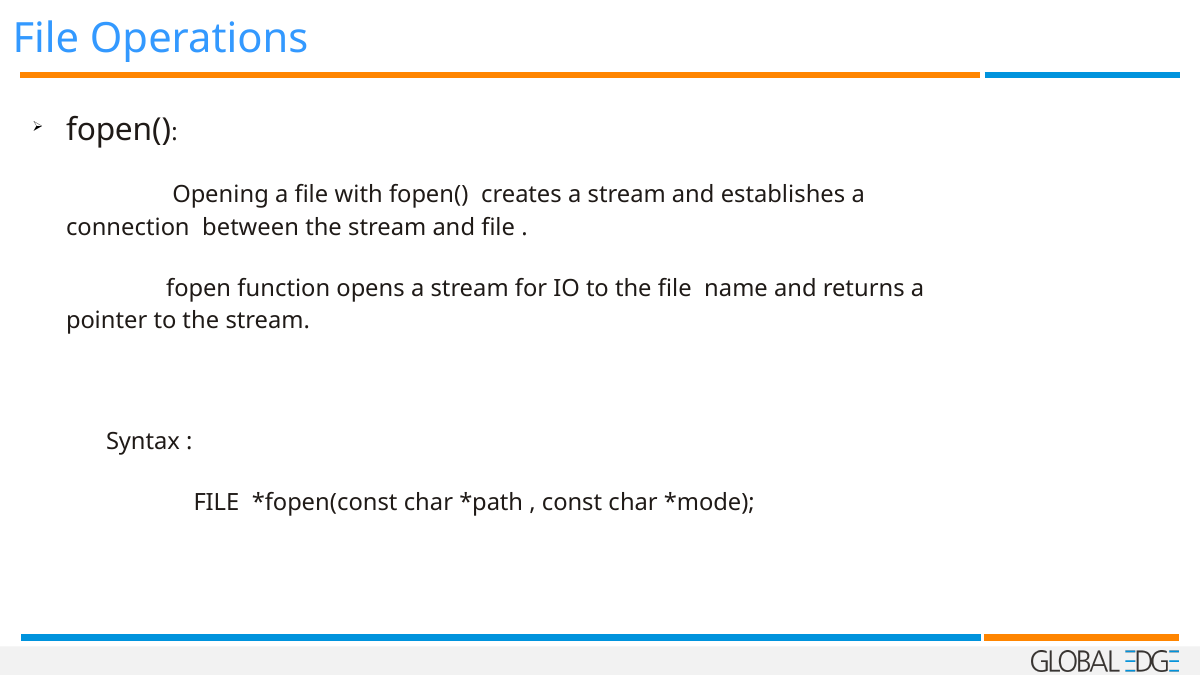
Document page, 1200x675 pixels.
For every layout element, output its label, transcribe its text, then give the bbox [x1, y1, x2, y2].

list fopen(): Opening a file with fopen() creates a stream and establishes a connection between the stream and file . fopen function opens a stream for IO to the file name and returns a pointer to the stream. Syntax : FILE *fopen(const char *path , const char *mode); [32, 106, 1193, 591]
title File Operations [12, 9, 1088, 63]
picture [1031, 650, 1179, 672]
